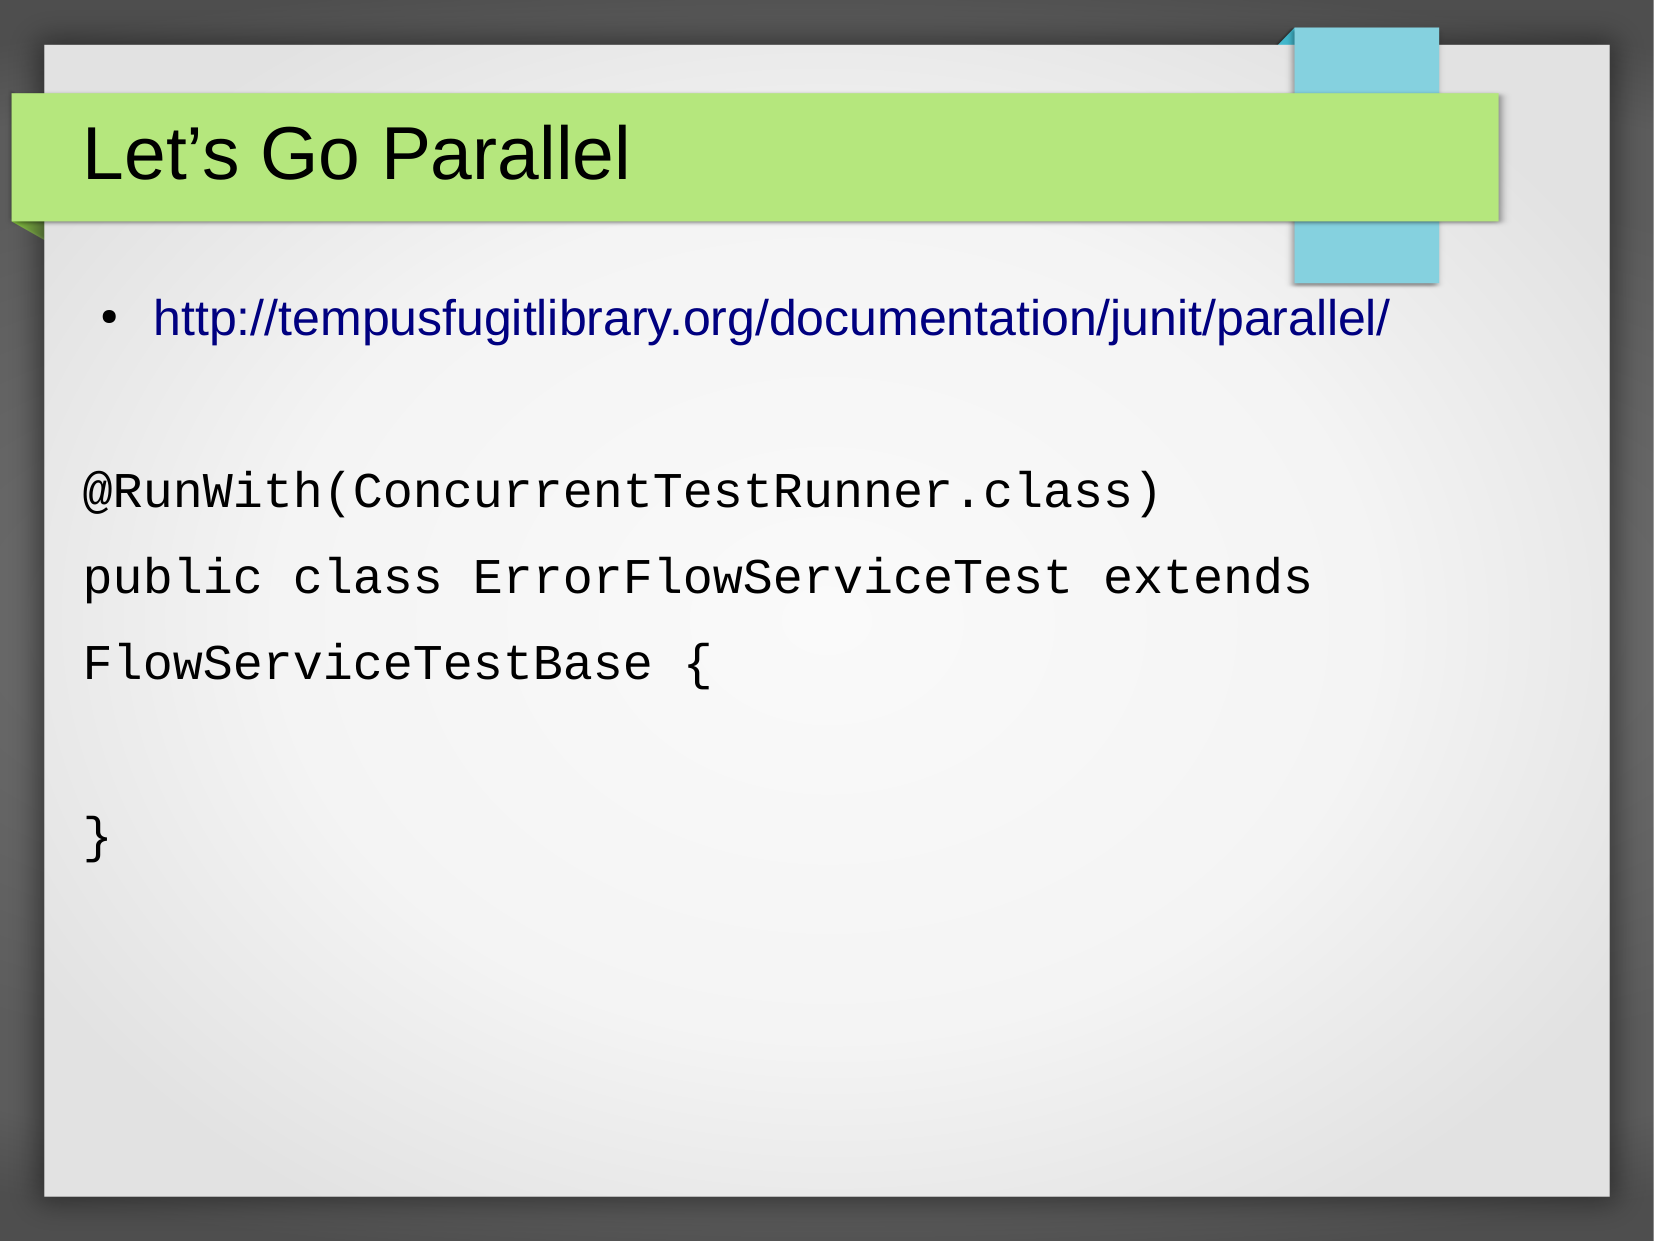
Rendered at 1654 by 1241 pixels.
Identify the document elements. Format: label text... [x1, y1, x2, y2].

list http://tempusfugitlibrary.org/documentation/junit/parallel/ @RunWith(ConcurrentTestRunner.class) public class ErrorFlowServiceTest extends FlowServiceTestBase { } [82, 290, 1571, 1010]
title Let’s Go Parallel [82, 94, 1264, 213]
picture [0, 0, 1654, 1241]
